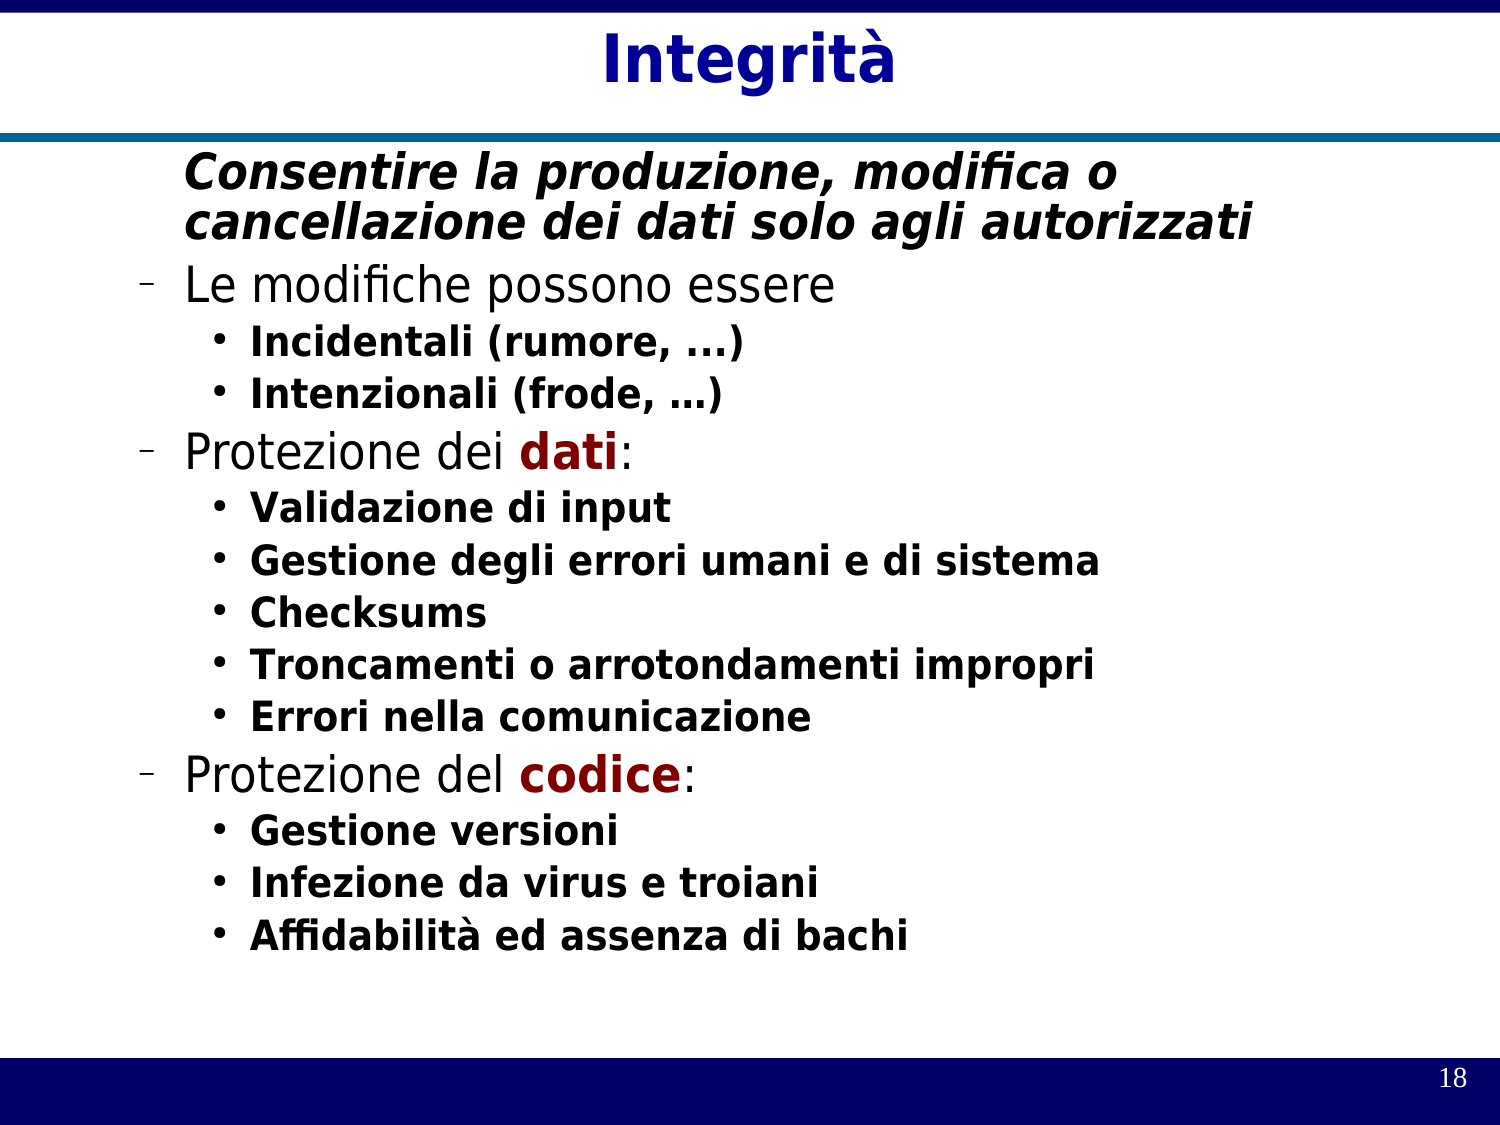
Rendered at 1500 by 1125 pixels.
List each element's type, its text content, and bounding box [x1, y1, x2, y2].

list Consentire la produzione, modifica o cancellazione dei dati solo agli autorizzati Le modifiche possono essere Incidentali (rumore, ...) Intenzionali (frode, …) Protezione dei dati: Validazione di input Gestione degli errori umani e di sistema Checksums Troncamenti o arrotondamenti impropri Errori nella comunicazione Protezione del codice: Gestione versioni Infezione da virus e troiani Affidabilità ed assenza di bachi [62, 149, 1438, 967]
title Integrità [62, 0, 1438, 126]
